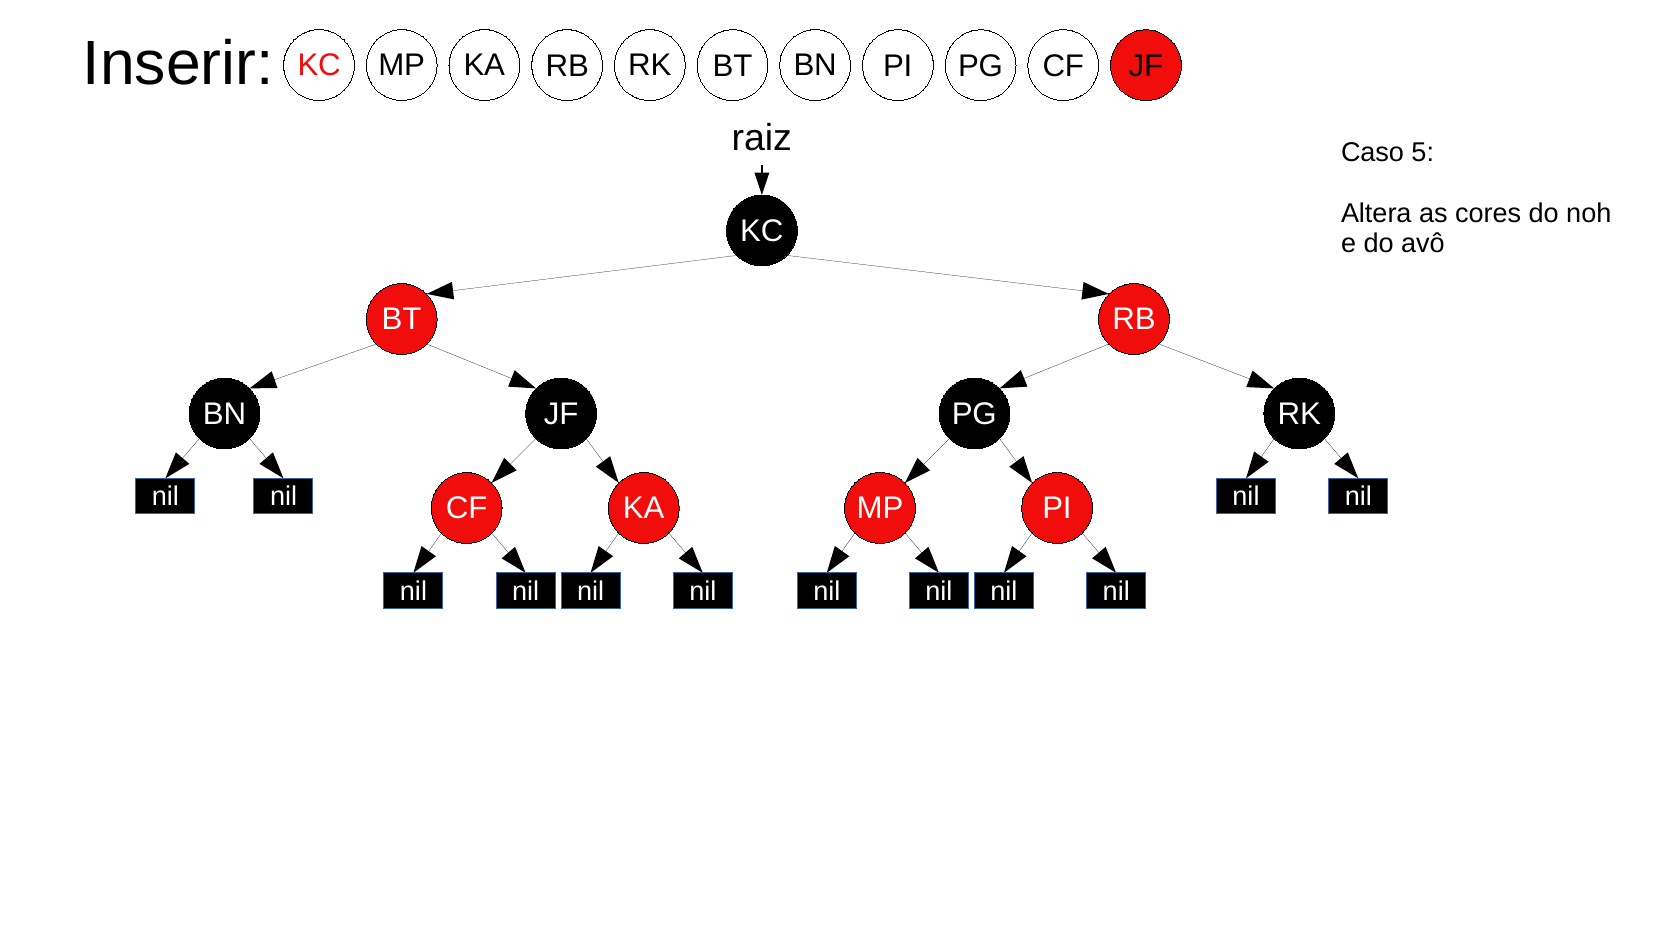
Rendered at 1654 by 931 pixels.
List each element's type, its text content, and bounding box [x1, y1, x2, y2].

text_box BT [697, 29, 768, 101]
text_box nil [797, 572, 857, 609]
title Inserir: [82, 28, 284, 98]
text_box nil [383, 572, 443, 609]
text_box CF [431, 472, 503, 544]
text_box KC [283, 29, 355, 101]
text_box nil [1086, 572, 1146, 609]
text_box nil [1328, 478, 1388, 514]
text_box RB [1098, 283, 1170, 355]
text_box JF [1110, 29, 1182, 101]
text_box KC [726, 195, 798, 266]
text_box RK [1263, 378, 1335, 449]
text_box PI [862, 29, 934, 101]
text_box PG [945, 29, 1017, 101]
text_box MP [366, 29, 438, 101]
text_box PG [939, 378, 1010, 449]
text_box PI [1021, 472, 1093, 544]
text_box KA [449, 29, 520, 101]
text_box MP [844, 472, 916, 544]
text_box KA [608, 472, 680, 544]
text_box nil [561, 572, 621, 609]
text_box nil [1216, 478, 1276, 514]
text_box nil [974, 572, 1034, 609]
text_box nil [135, 478, 195, 514]
text_box Caso 5: Altera as cores do noh e do avô [1326, 130, 1654, 313]
text_box BN [189, 378, 260, 449]
text_box BT [366, 283, 438, 355]
text_box RK [614, 29, 686, 101]
text_box raiz [716, 108, 807, 166]
text_box nil [496, 572, 556, 609]
text_box JF [525, 378, 597, 449]
text_box nil [673, 572, 733, 609]
text_box CF [1027, 29, 1099, 101]
text_box nil [909, 572, 969, 609]
text_box nil [253, 478, 313, 514]
text_box BN [779, 29, 851, 101]
text_box RB [531, 29, 603, 101]
